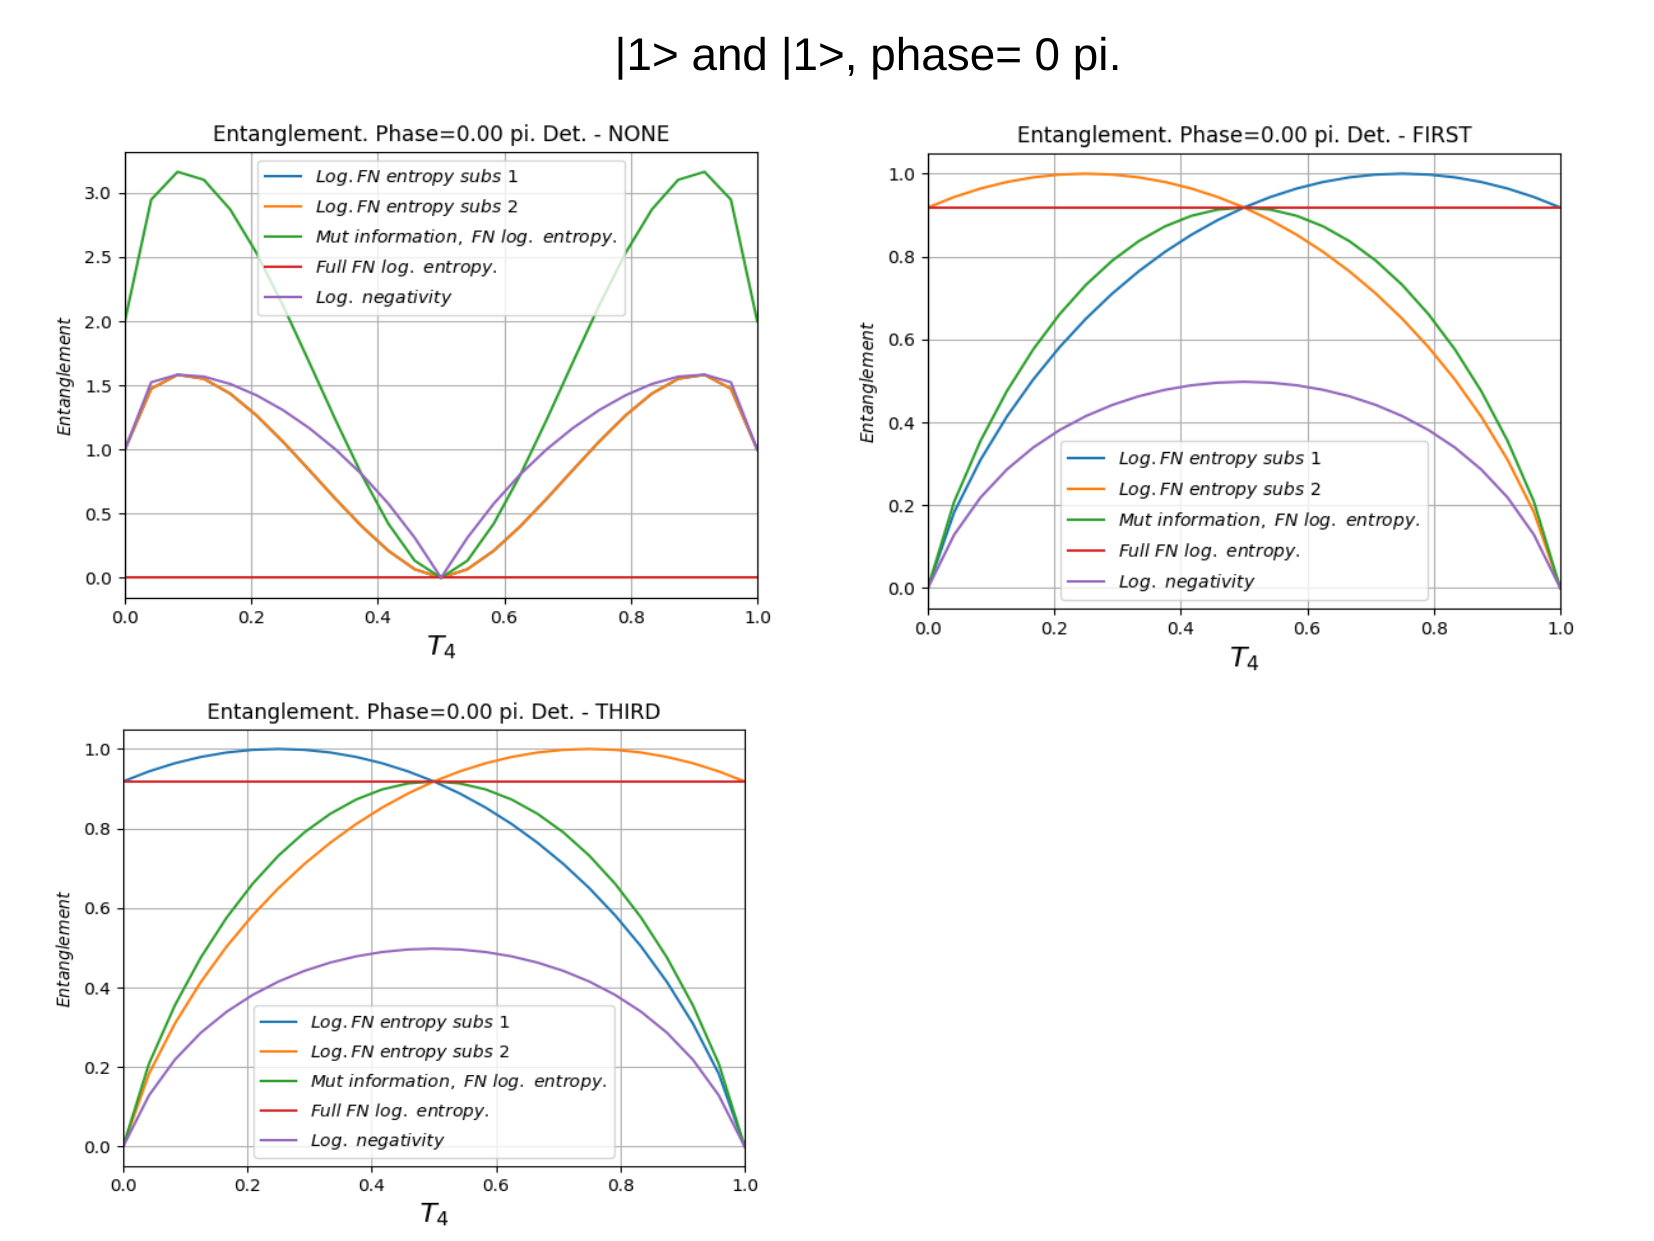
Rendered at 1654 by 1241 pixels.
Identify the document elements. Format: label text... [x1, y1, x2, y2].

title |1> and |1>, phase= 0 pi. [602, 13, 1134, 82]
picture [23, 82, 1642, 1229]
